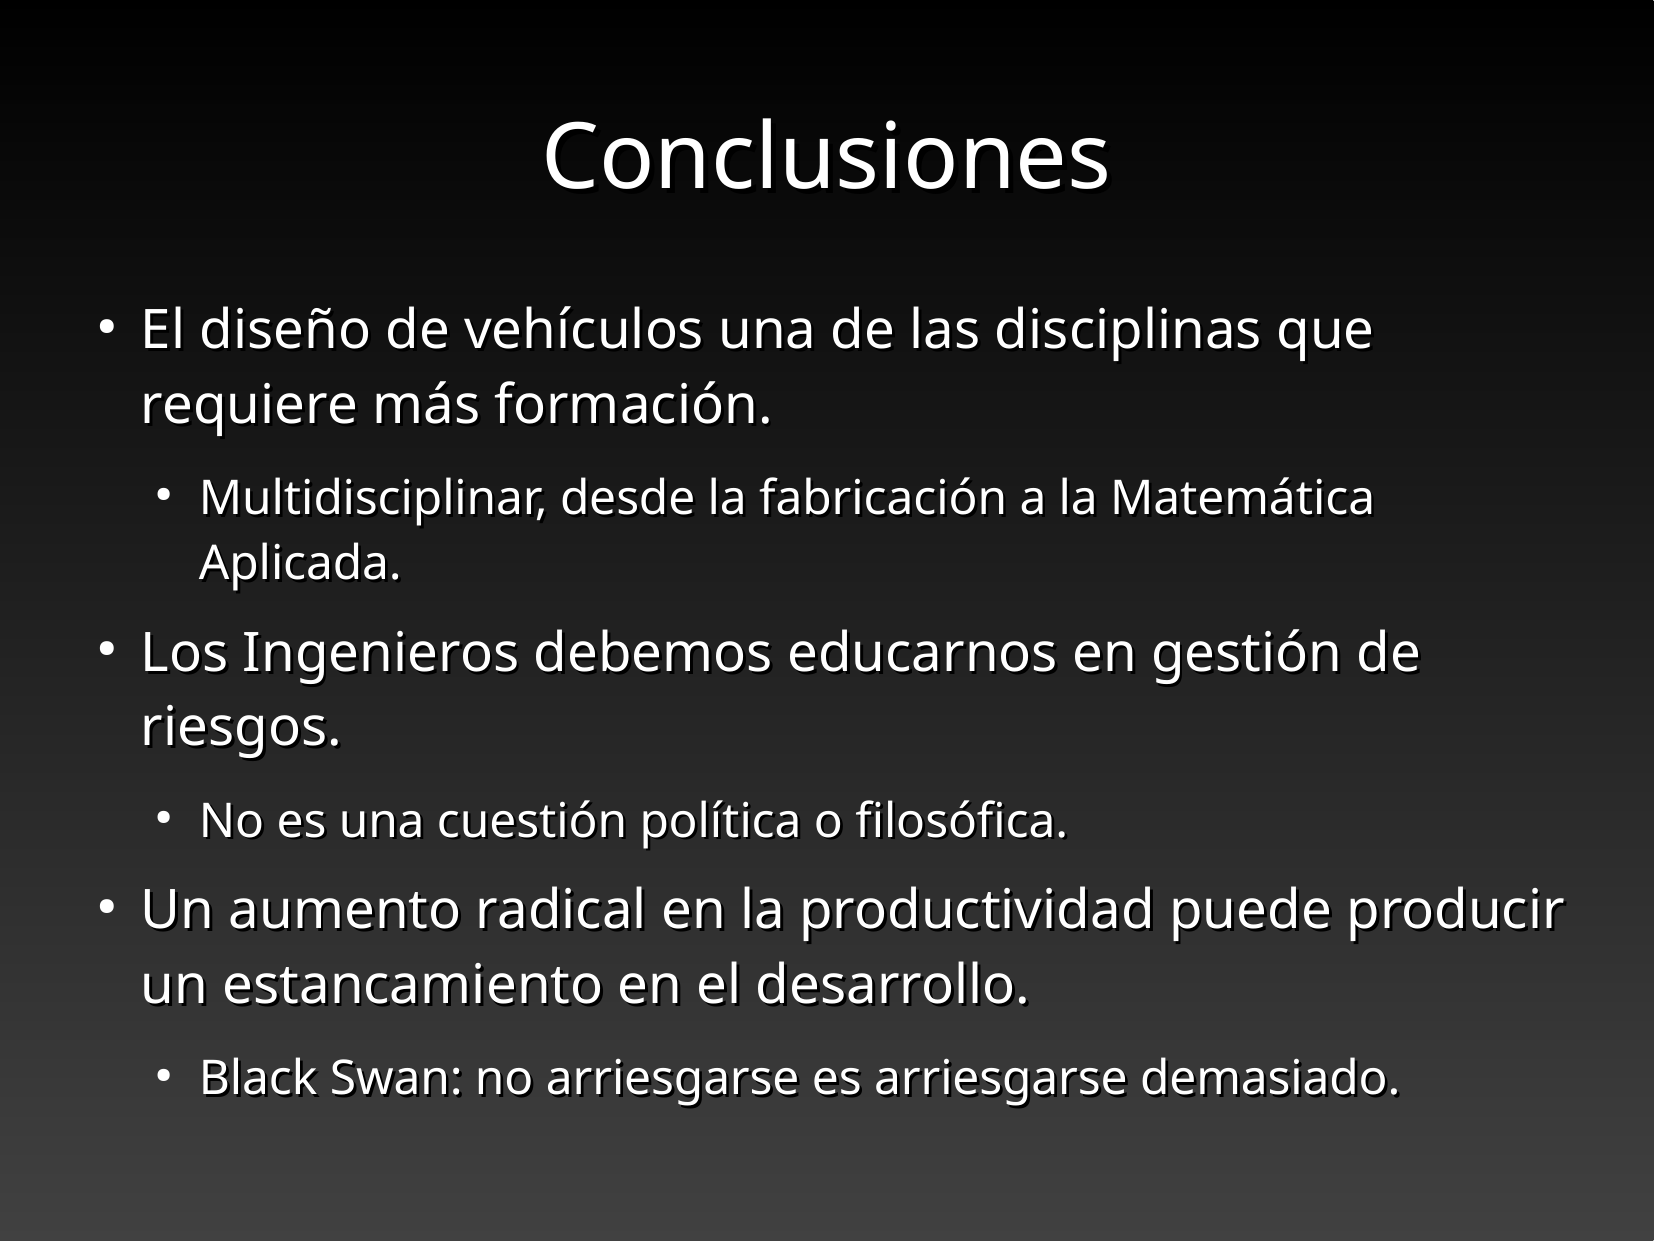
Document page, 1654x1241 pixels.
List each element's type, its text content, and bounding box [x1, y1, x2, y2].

list El diseño de vehículos una de las disciplinas que requiere más formación. Multidisciplinar, desde la fabricación a la Matemática Aplicada. Los Ingenieros debemos educarnos en gestión de riesgos. No es una cuestión política o filosófica. Un aumento radical en la productividad puede producir un estancamiento en el desarrollo. Black Swan: no arriesgarse es arriesgarse demasiado. [82, 290, 1571, 1109]
title Conclusiones [82, 49, 1571, 257]
